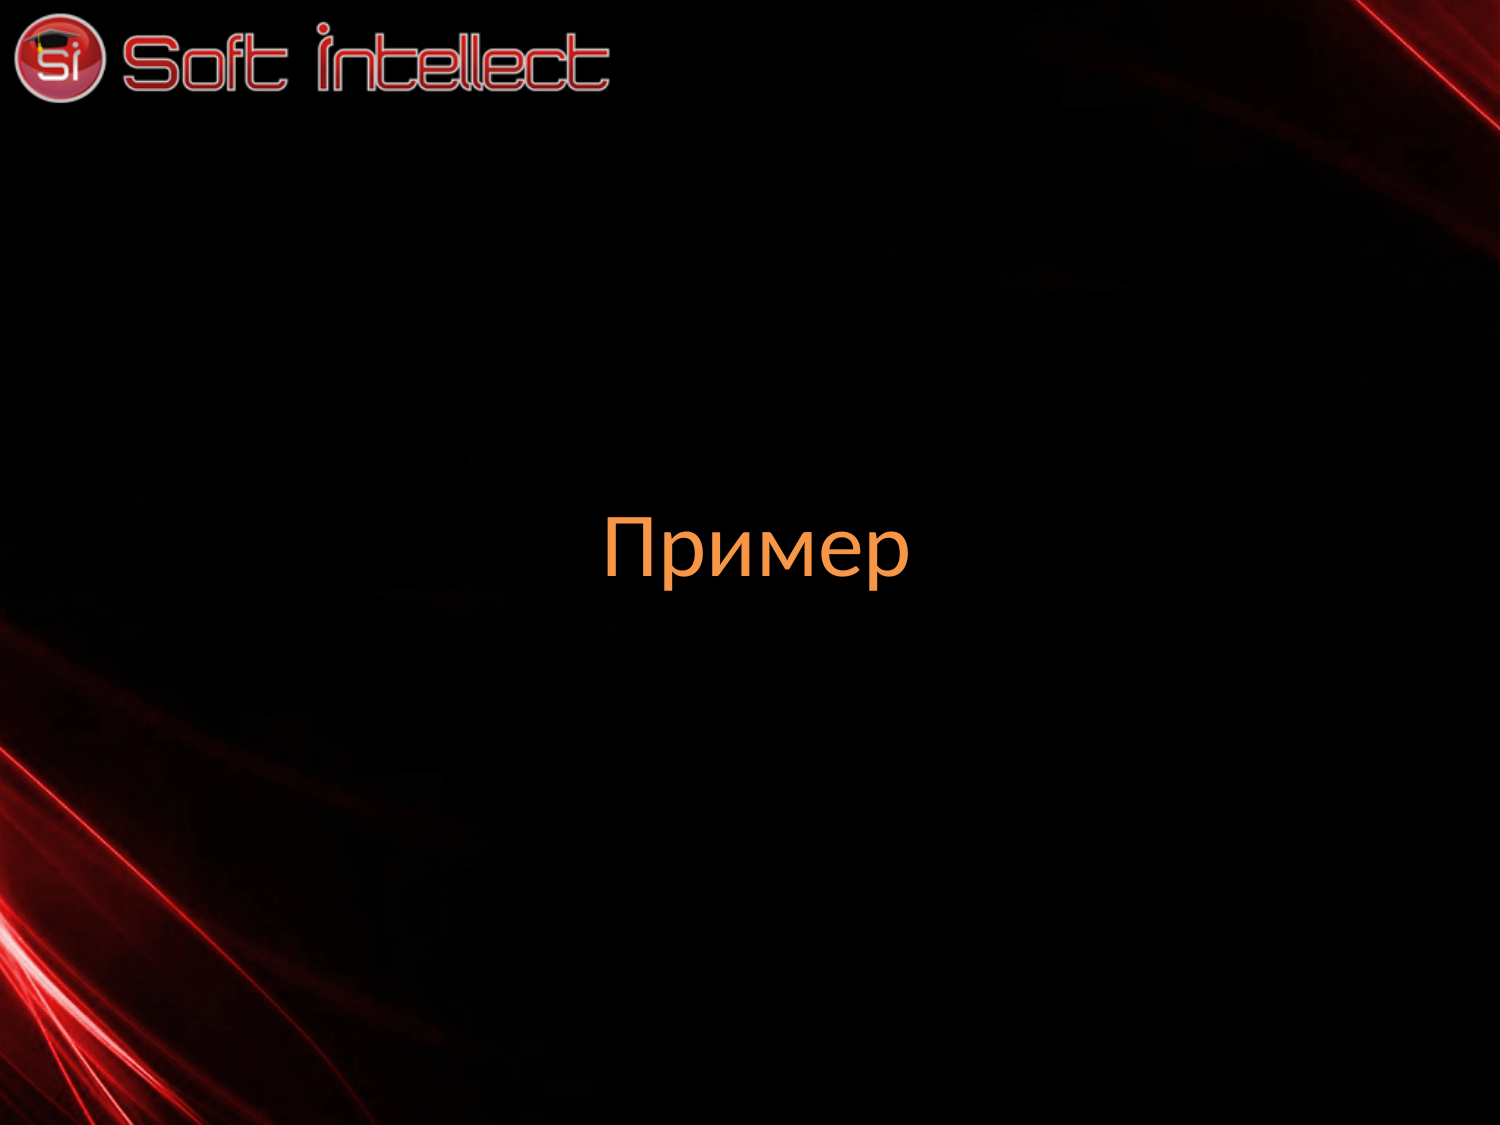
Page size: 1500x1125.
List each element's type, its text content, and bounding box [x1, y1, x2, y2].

text_box Пример [119, 419, 1395, 660]
picture [0, 0, 1500, 1125]
